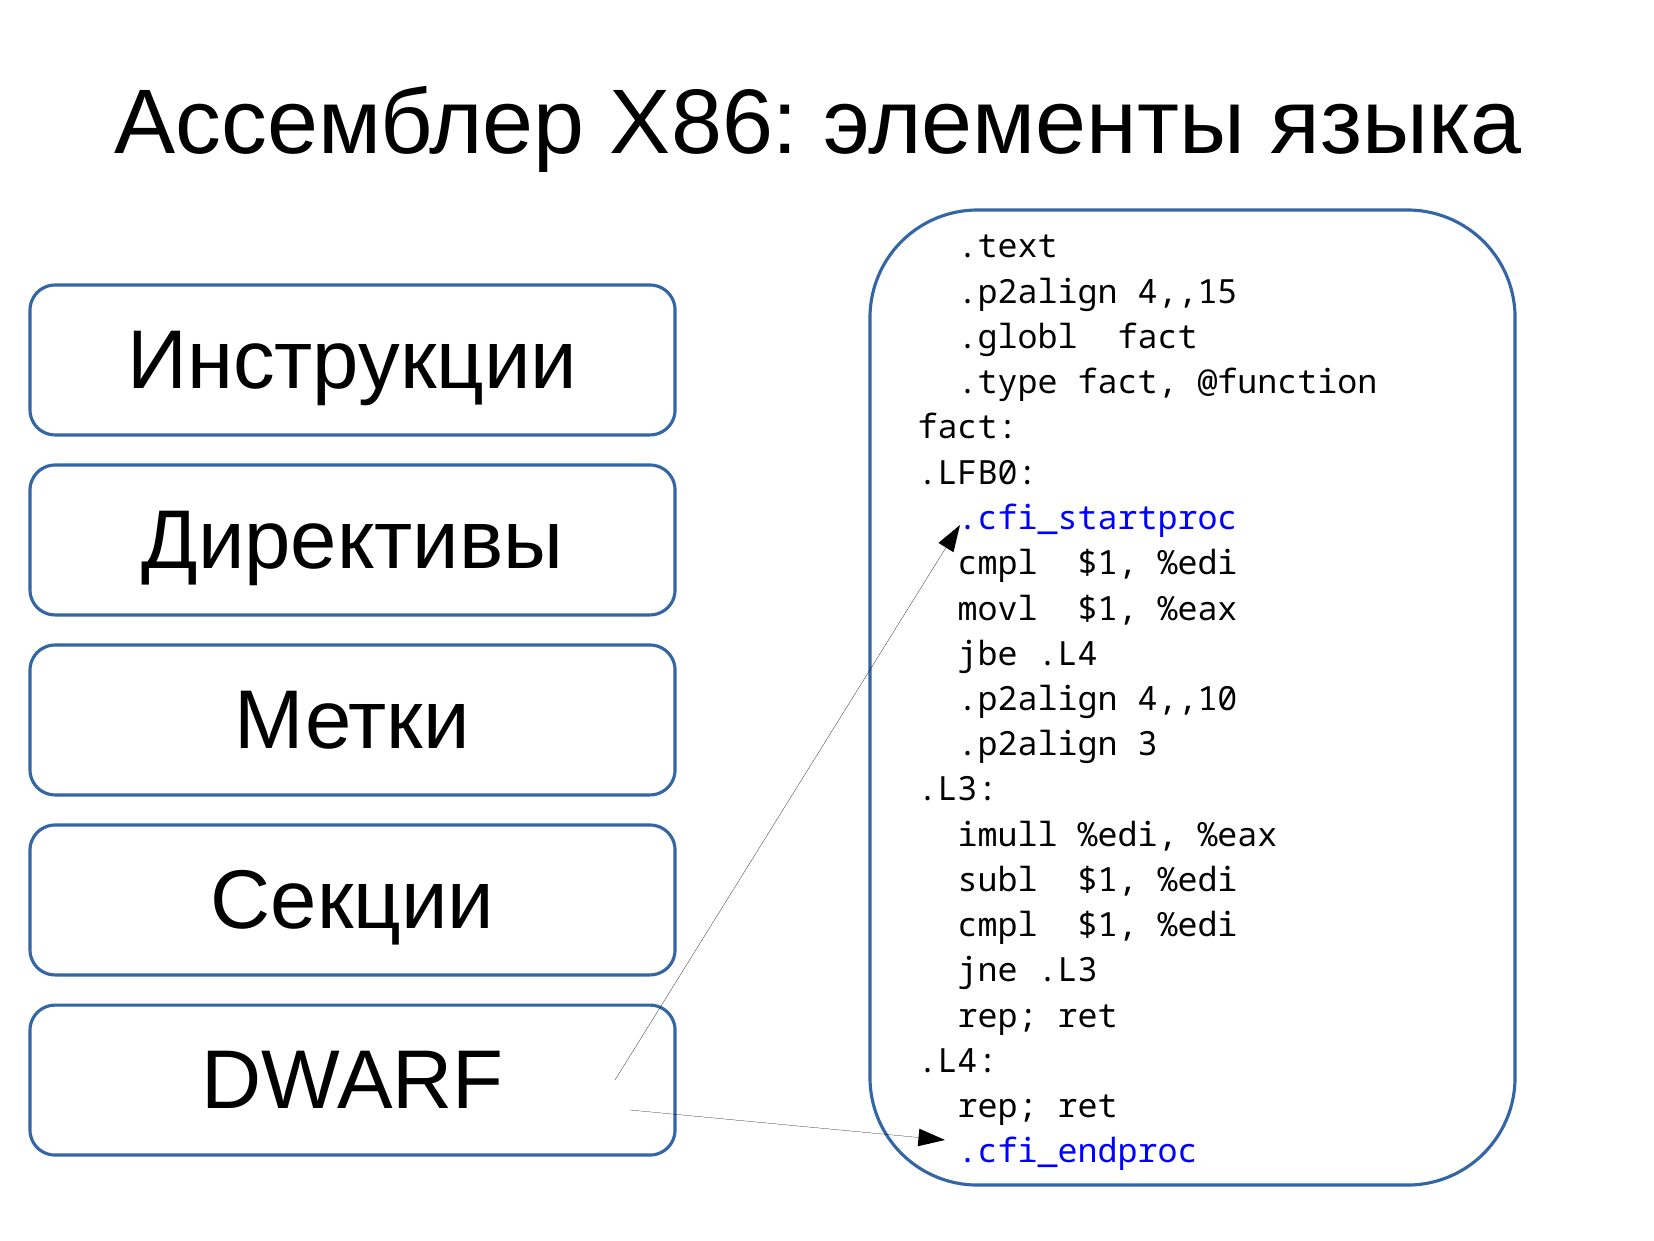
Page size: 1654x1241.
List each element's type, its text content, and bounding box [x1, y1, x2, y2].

text_box DWARF [30, 1005, 676, 1156]
text_box Секции [30, 825, 676, 975]
text_box .text .p2align 4,,15 .globl fact .type fact, @function fact: .LFB0: .cfi_startproc cmpl $1, %edi movl $1, %eax jbe .L4 .p2align 4,,10 .p2align 3 .L3: imull %edi, %eax subl $1, %edi cmpl $1, %edi jne .L3 rep; ret .L4: rep; ret .cfi_endproc [870, 210, 1516, 1186]
title Ассемблер X86: элементы языка [75, 17, 1564, 226]
text_box Метки [30, 645, 676, 795]
text_box Инструкции [30, 285, 676, 435]
text_box Директивы [30, 465, 676, 615]
